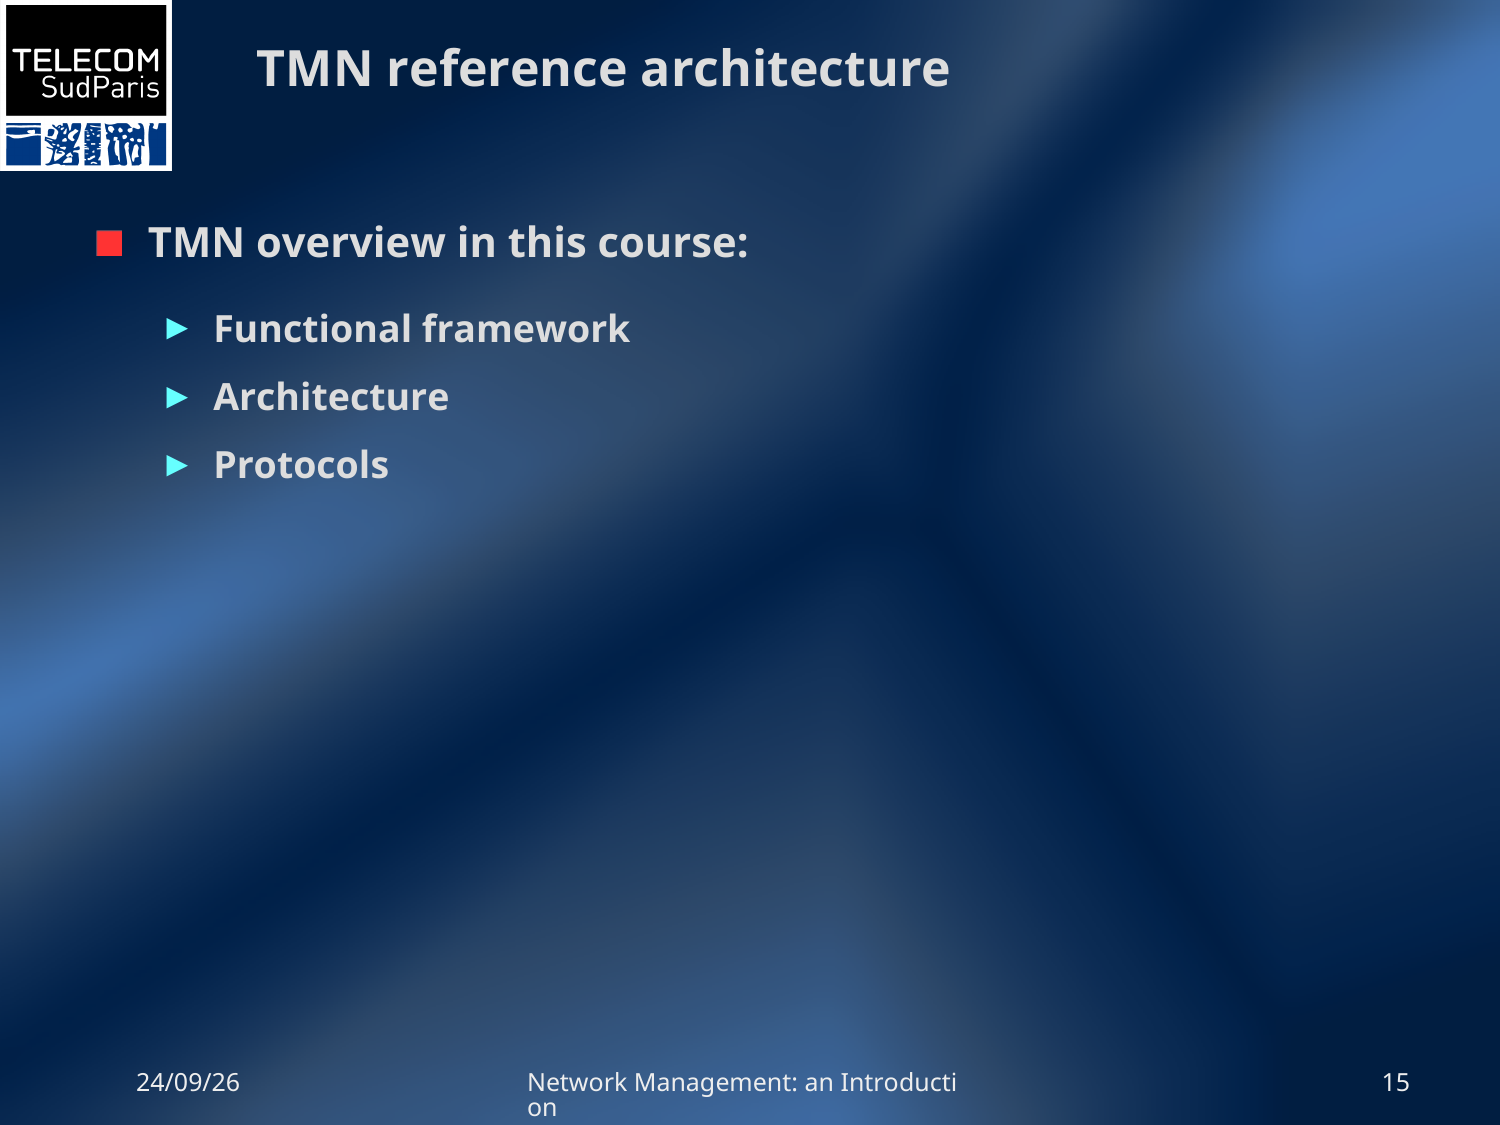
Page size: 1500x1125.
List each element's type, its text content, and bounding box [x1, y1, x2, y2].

picture [0, 0, 1500, 1125]
title TMN reference architecture [242, 7, 1436, 126]
list TMN overview in this course: Functional framework Architecture Protocols [76, 207, 1427, 977]
